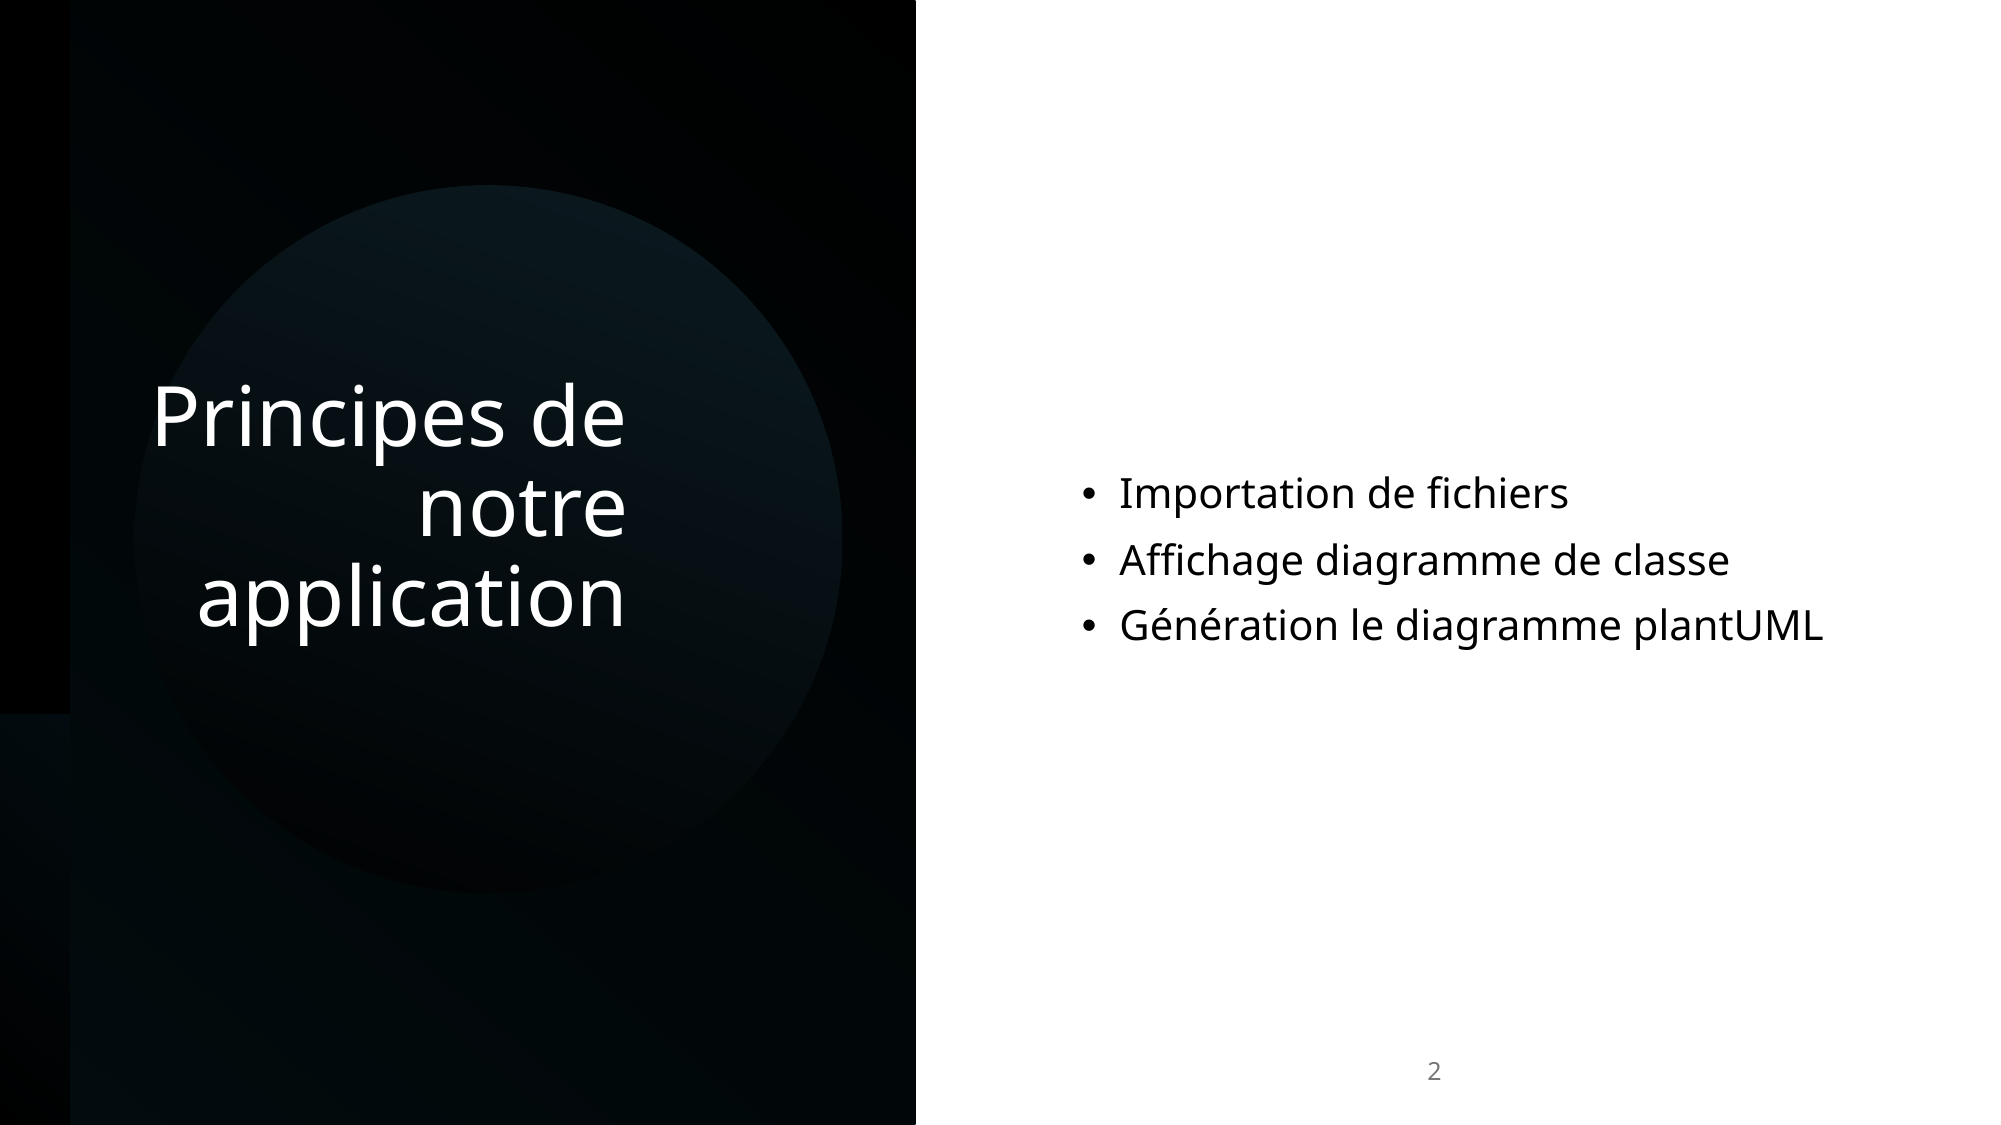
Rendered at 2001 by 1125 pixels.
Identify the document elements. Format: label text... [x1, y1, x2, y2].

text_box [0, 0, 2000, 1125]
list Importation de fichiers Affichage diagramme de classe Génération le diagramme plantUML [1066, 106, 1865, 1017]
title Principes de notre application [135, 96, 830, 652]
